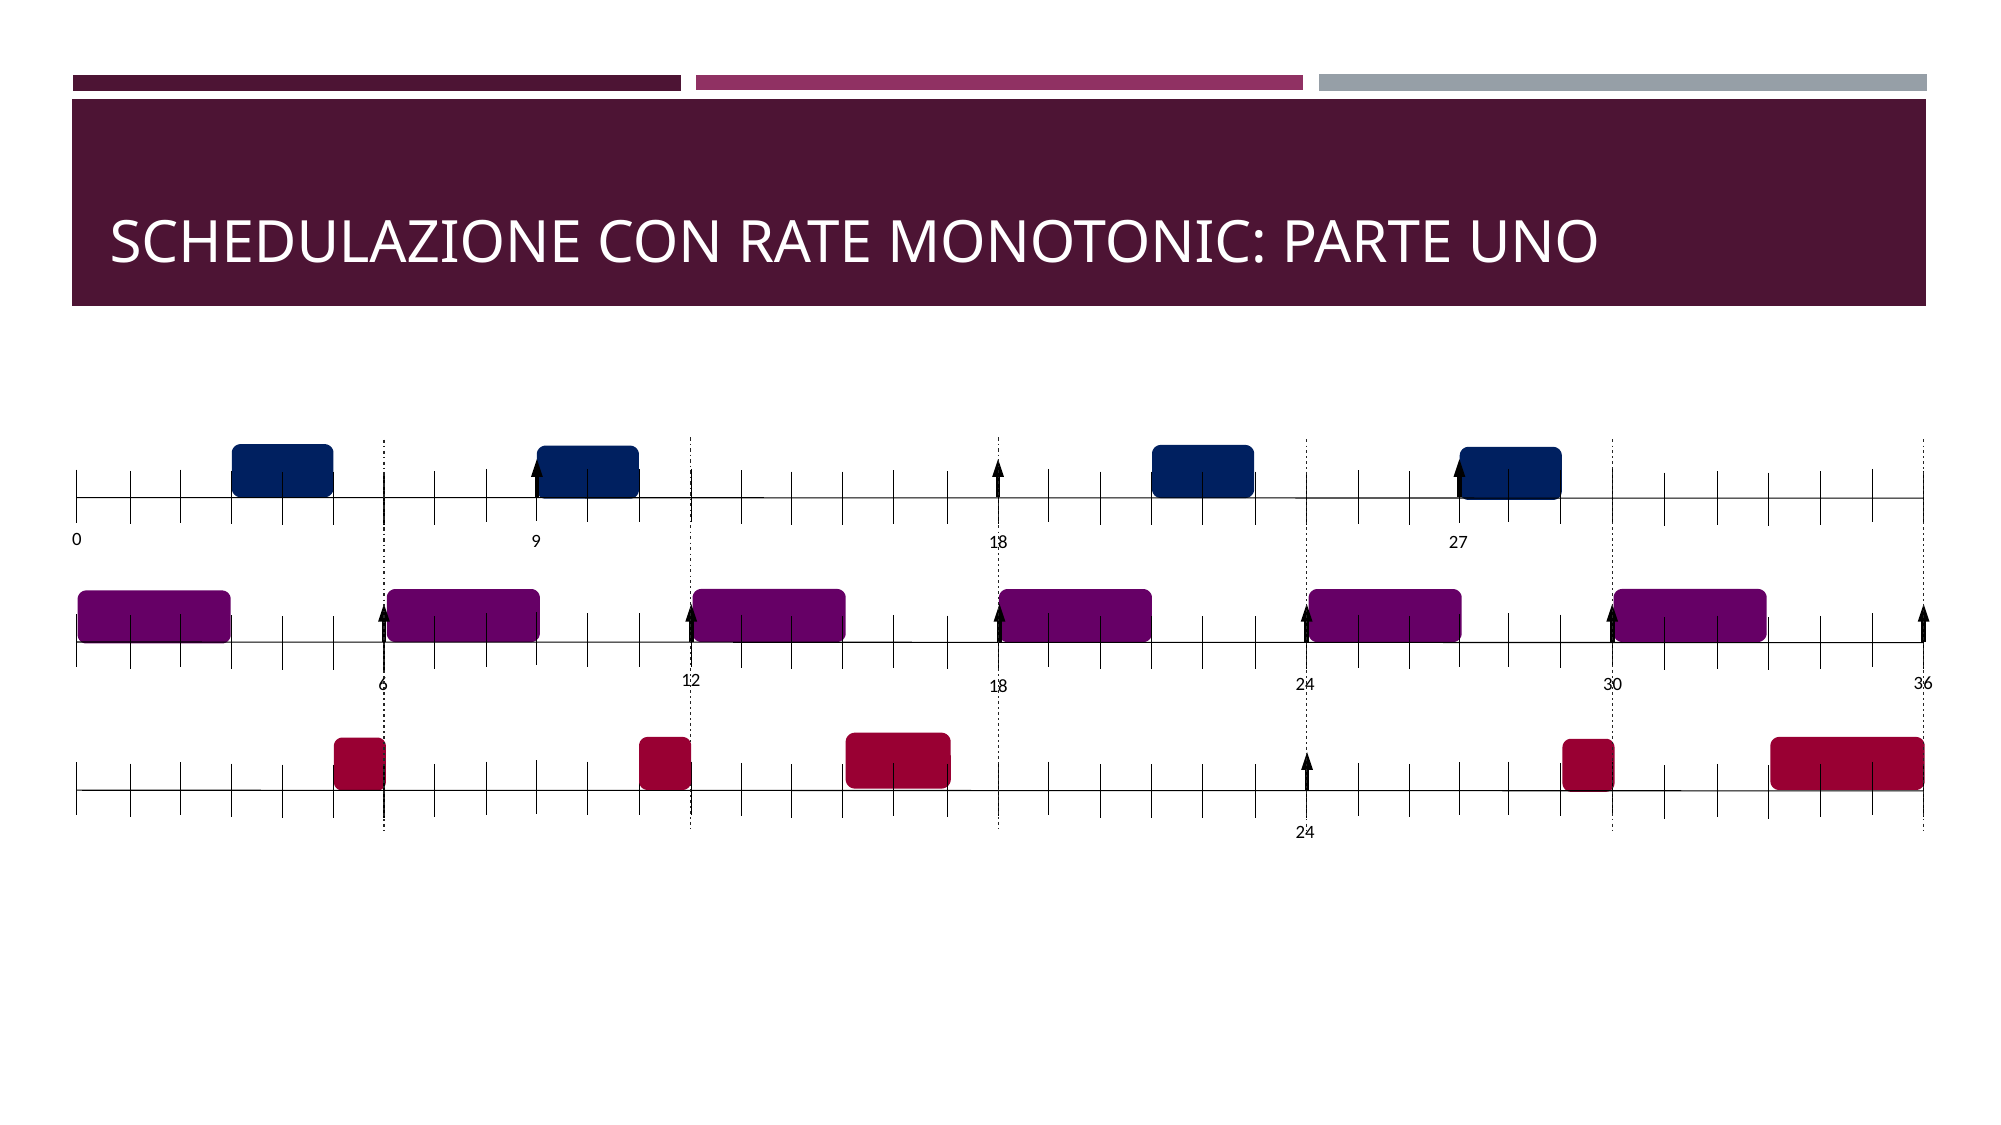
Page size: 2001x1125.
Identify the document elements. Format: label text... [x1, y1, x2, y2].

text_box [536, 445, 639, 497]
title Schedulazione con rate monotonic: parte uno [94, 119, 1904, 282]
text_box 18 [970, 666, 1026, 705]
text_box [1613, 588, 1767, 642]
text_box 0 [57, 518, 98, 557]
text_box [77, 590, 231, 641]
text_box 27 [1430, 522, 1487, 561]
text_box 6 [363, 664, 405, 703]
text_box [1562, 738, 1615, 790]
text_box [845, 732, 951, 789]
text_box [1770, 736, 1925, 790]
text_box [639, 736, 692, 790]
text_box 24 [1277, 812, 1333, 851]
text_box 30 [1585, 664, 1641, 702]
text_box 12 [663, 660, 719, 698]
text_box [231, 444, 334, 497]
text_box 18 [970, 522, 1026, 561]
text_box [1459, 446, 1562, 497]
text_box 24 [1277, 664, 1333, 703]
text_box [998, 589, 1152, 641]
text_box 36 [1895, 663, 1951, 702]
text_box [386, 589, 540, 641]
text_box 9 [516, 521, 558, 559]
text_box [333, 737, 386, 789]
text_box [1308, 589, 1462, 641]
text_box [692, 588, 846, 641]
text_box [1152, 444, 1255, 497]
